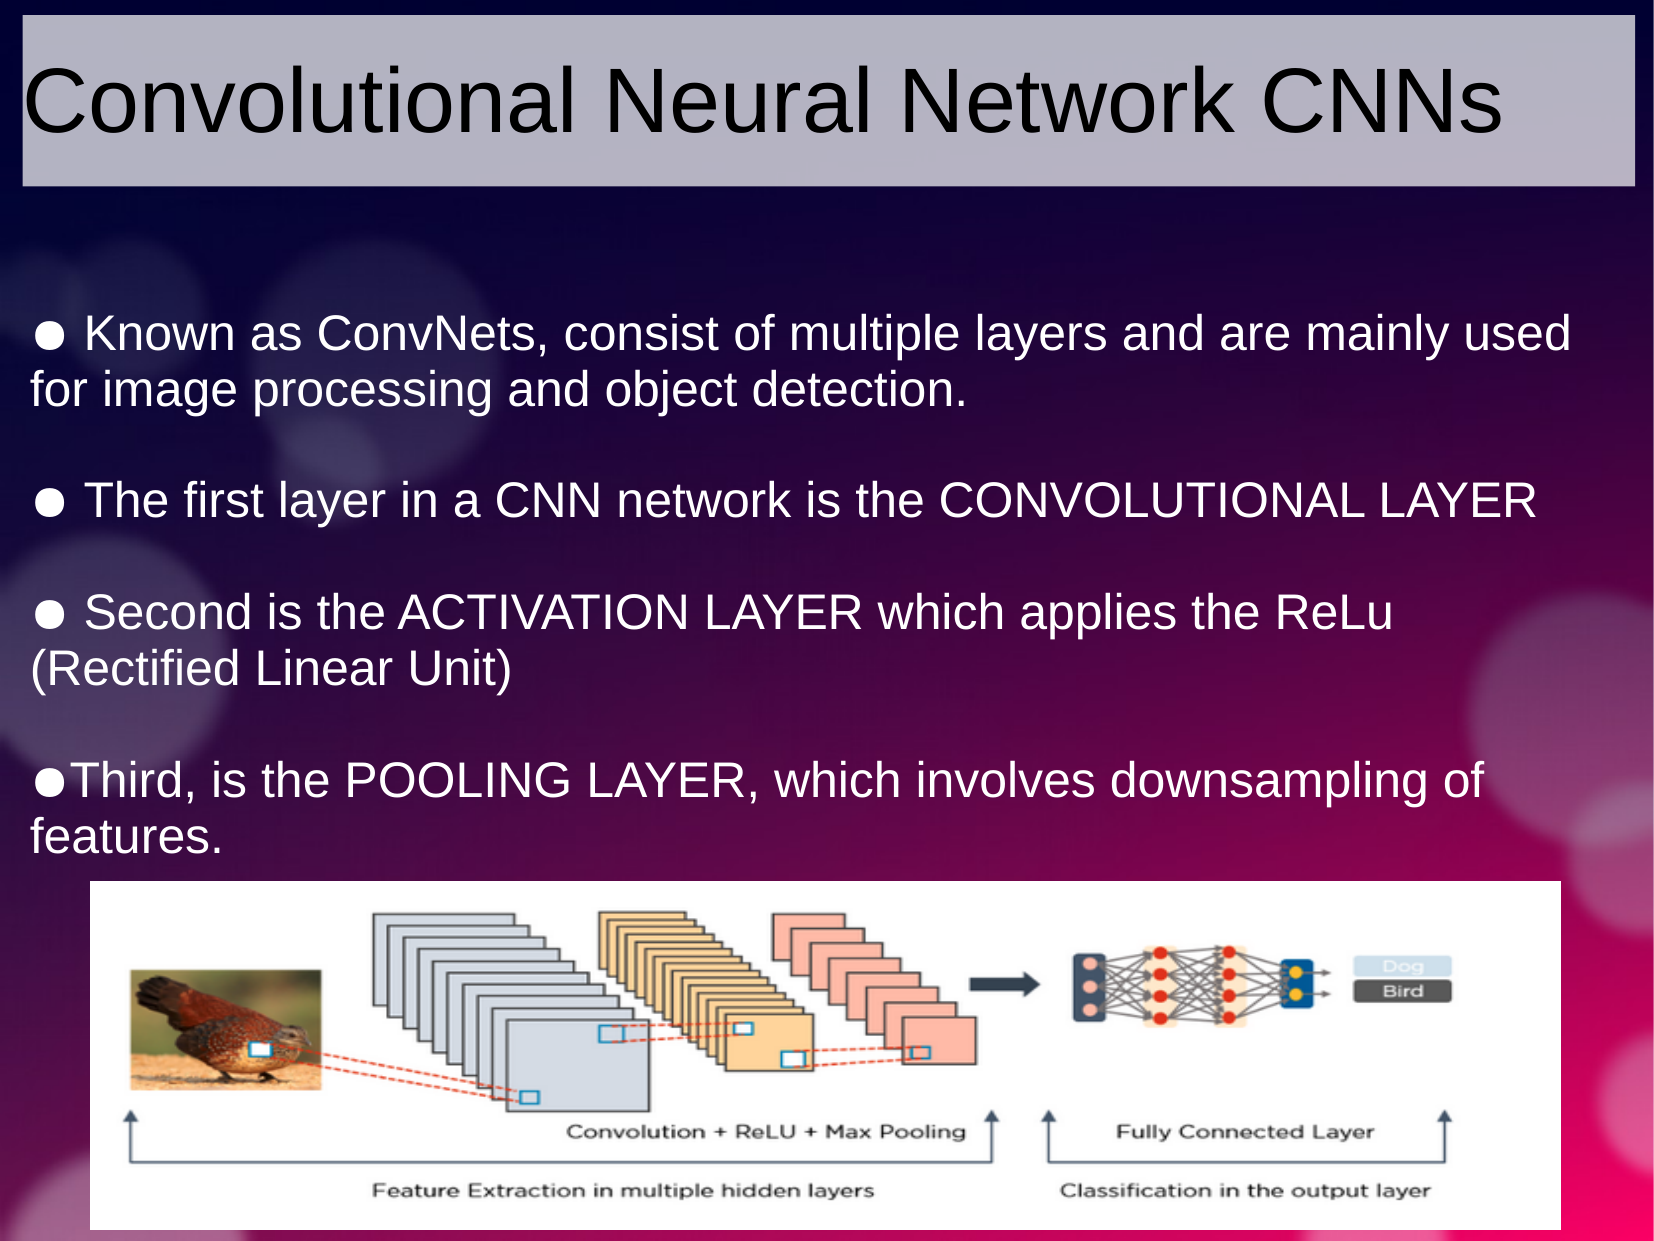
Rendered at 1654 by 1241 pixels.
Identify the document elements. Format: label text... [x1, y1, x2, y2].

title Convolutional Neural Network CNNs [22, 15, 1636, 187]
text_box ● Known as ConvNets, consist of multiple layers and are mainly used for image processing and object detection. ● The first layer in a CNN network is the CONVOLUTIONAL LAYER ● Second is the ACTIVATION LAYER which applies the ReLu (Rectified Linear Unit) ●Third, is the POOLING LAYER, which involves downsampling of features. [15, 186, 1621, 927]
picture [0, 0, 1654, 1241]
